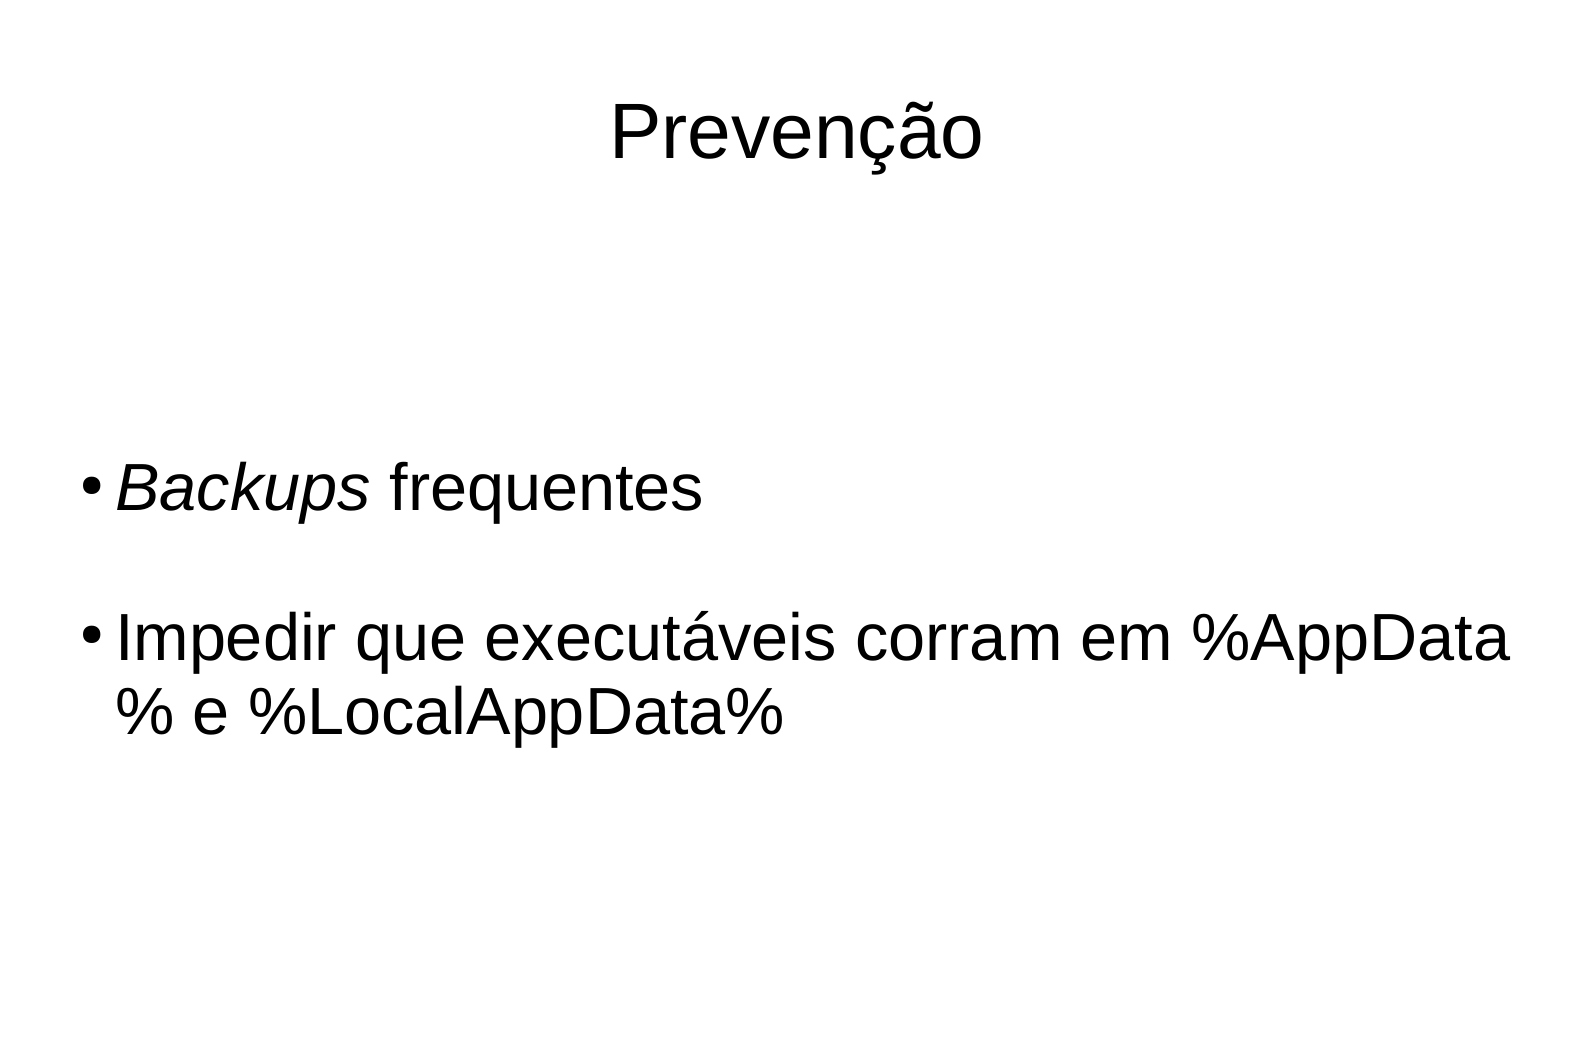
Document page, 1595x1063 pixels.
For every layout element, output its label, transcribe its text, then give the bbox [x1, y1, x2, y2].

subtitle Backups frequentes Impedir que executáveis corram em %AppData% e %LocalAppData% [79, 248, 1515, 951]
title Prevenção [79, 42, 1515, 220]
